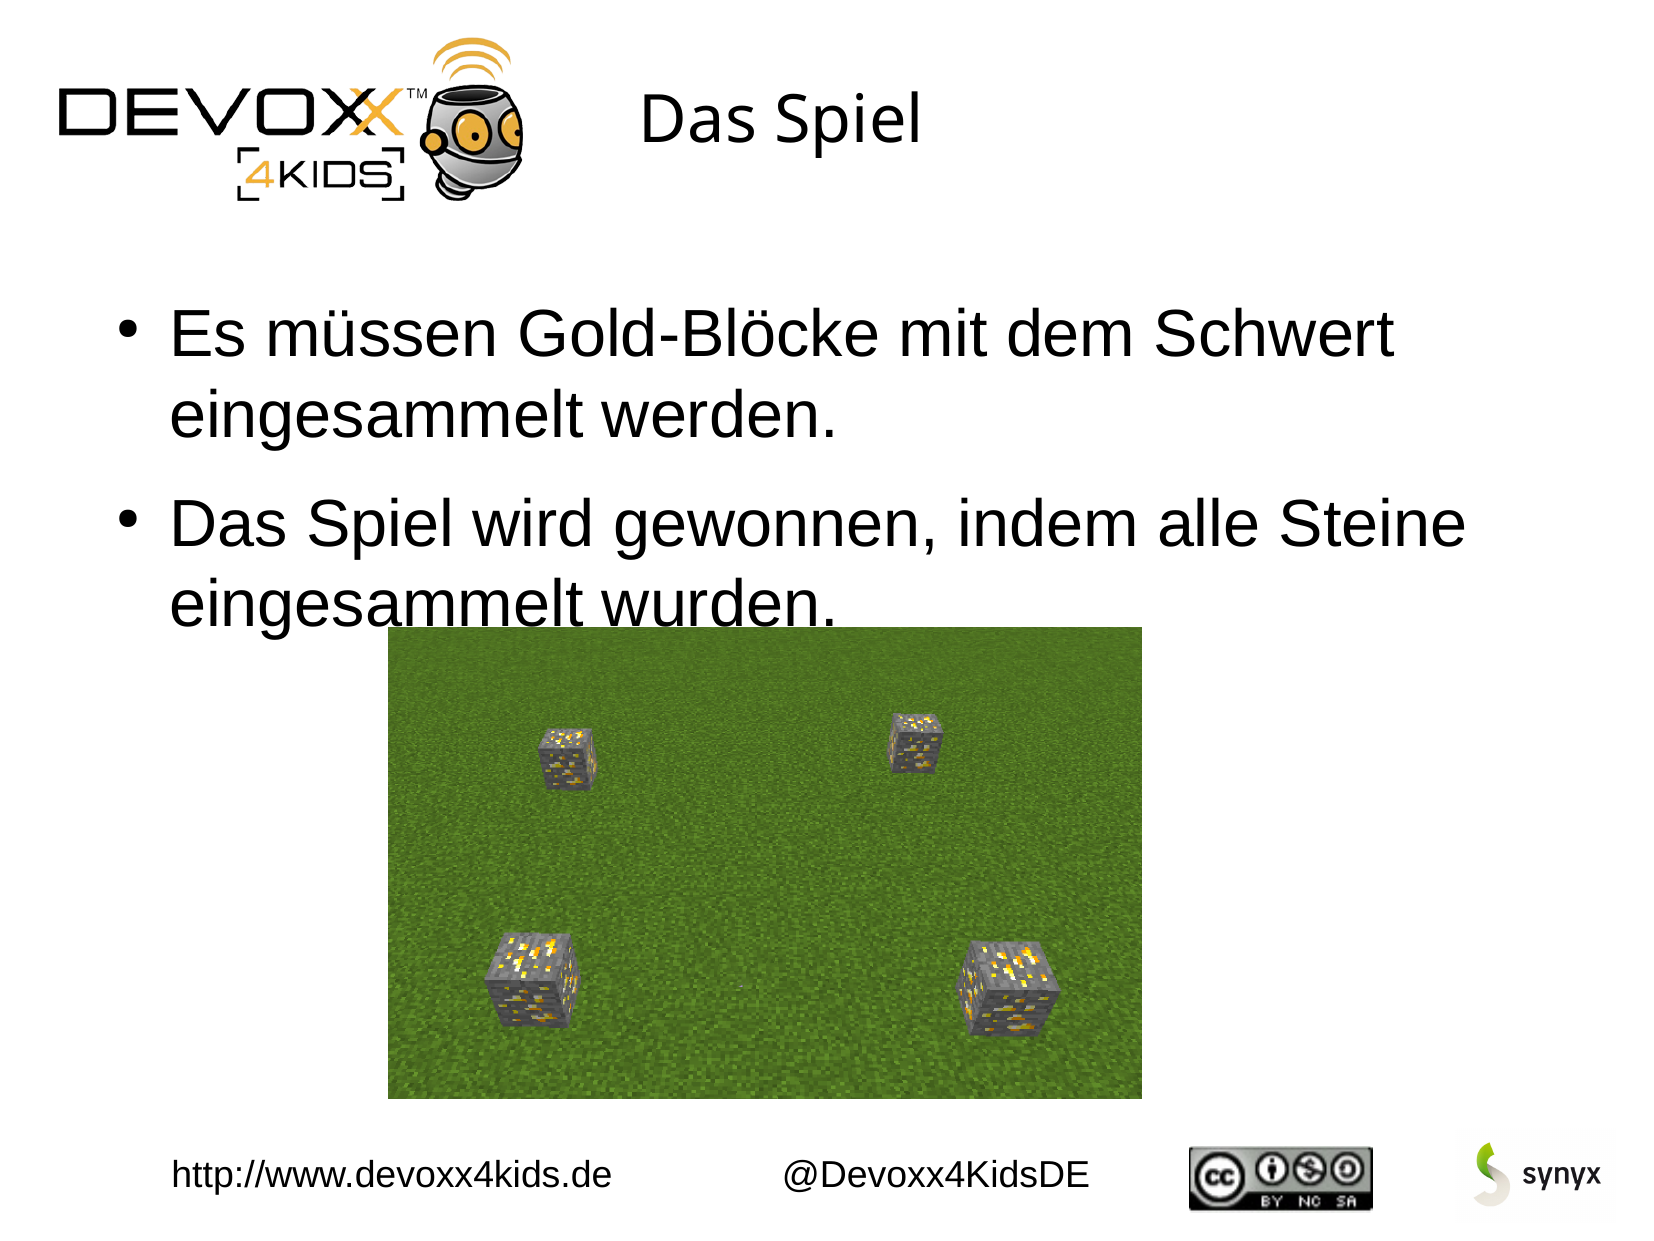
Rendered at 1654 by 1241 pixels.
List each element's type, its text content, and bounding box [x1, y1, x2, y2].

list Es müssen Gold-Blöcke mit dem Schwert eingesammelt werden. Das Spiel wird gewonnen, indem alle Steine eingesammelt wurden. [98, 290, 1560, 1010]
title [82, 49, 1571, 257]
picture [1189, 1146, 1373, 1213]
picture [388, 627, 1142, 1099]
picture [59, 37, 523, 201]
picture [1455, 1128, 1616, 1223]
text_box Das Spiel [624, 63, 1398, 171]
